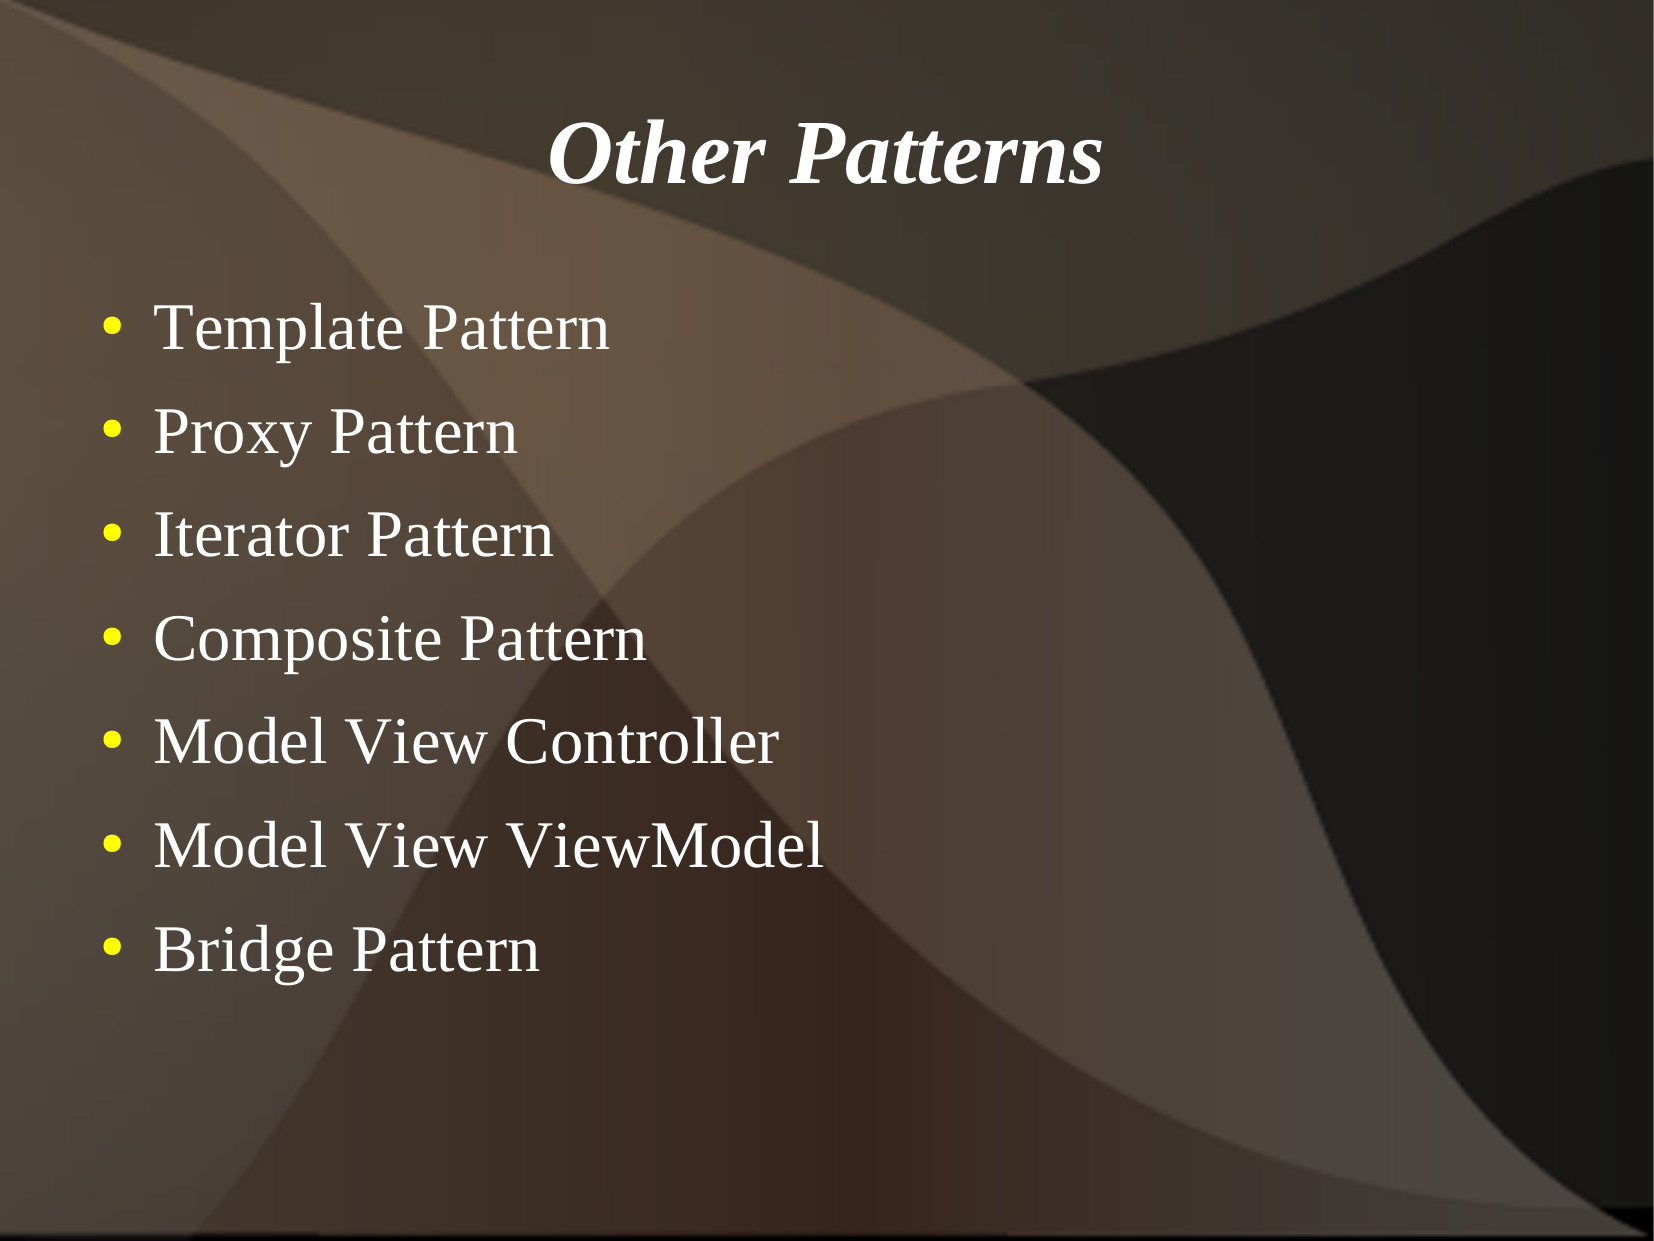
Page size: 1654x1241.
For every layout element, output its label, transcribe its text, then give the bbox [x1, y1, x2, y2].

list Template Pattern Proxy Pattern Iterator Pattern Composite Pattern Model View Controller Model View ViewModel Bridge Pattern [82, 290, 1571, 1109]
picture [0, 0, 1654, 1241]
title Other Patterns [82, 49, 1571, 257]
